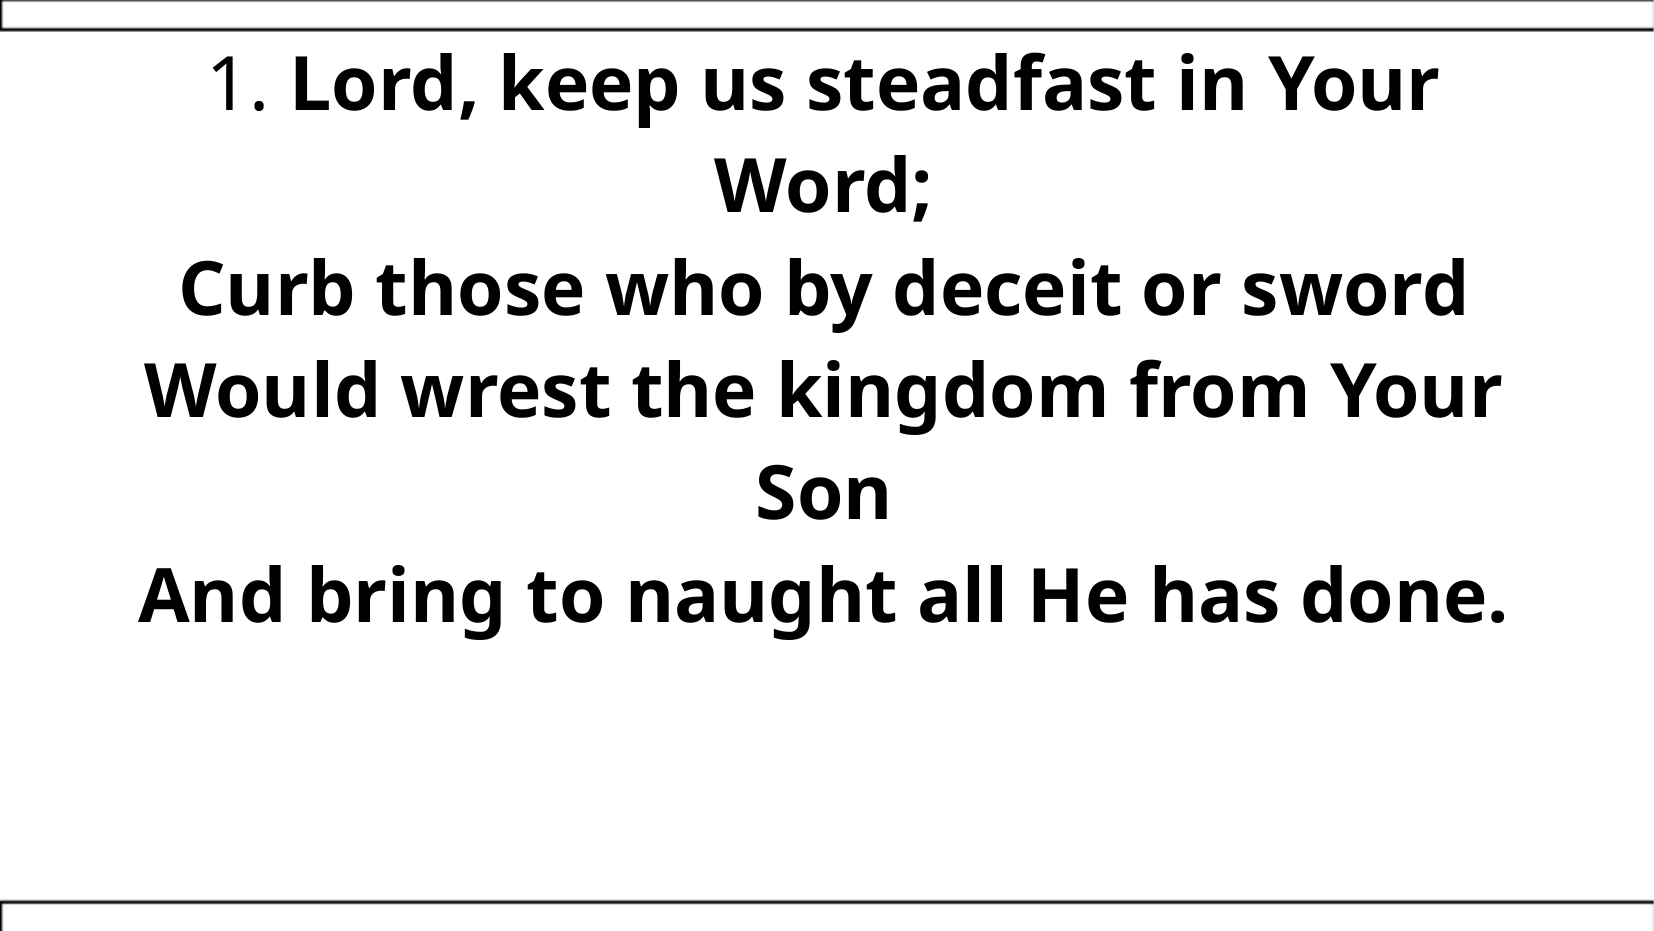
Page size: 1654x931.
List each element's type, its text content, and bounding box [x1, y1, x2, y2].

picture [0, 0, 1654, 931]
text_box 1. Lord, keep us steadfast in Your Word; Curb those who by deceit or sword Would wrest the kingdom from Your Son And bring to naught all He has done. [81, 22, 1567, 438]
